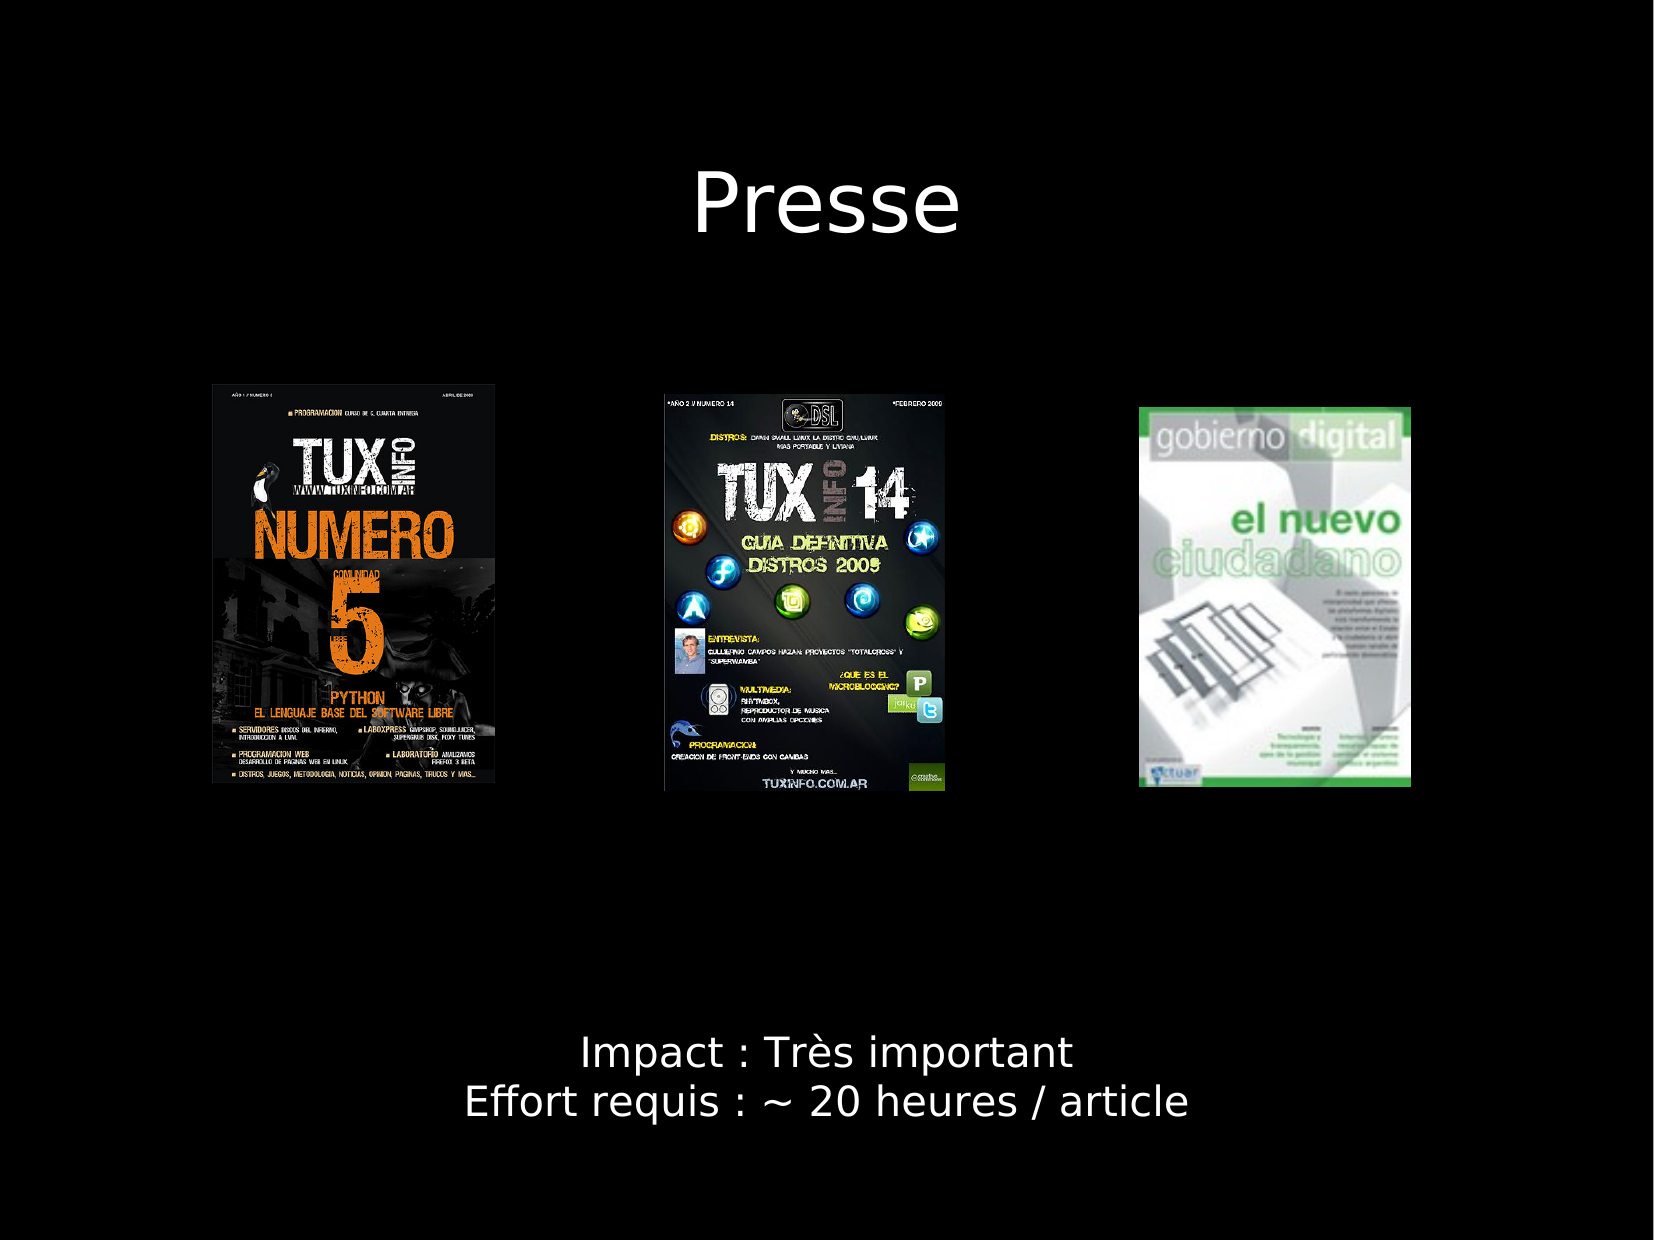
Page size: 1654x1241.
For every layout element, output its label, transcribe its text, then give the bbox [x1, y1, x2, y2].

picture [1139, 407, 1411, 787]
picture [212, 384, 495, 783]
picture [664, 394, 945, 791]
text_box Presse Impact : Très important Effort requis : ~ 20 heures / article [0, 148, 1654, 1134]
